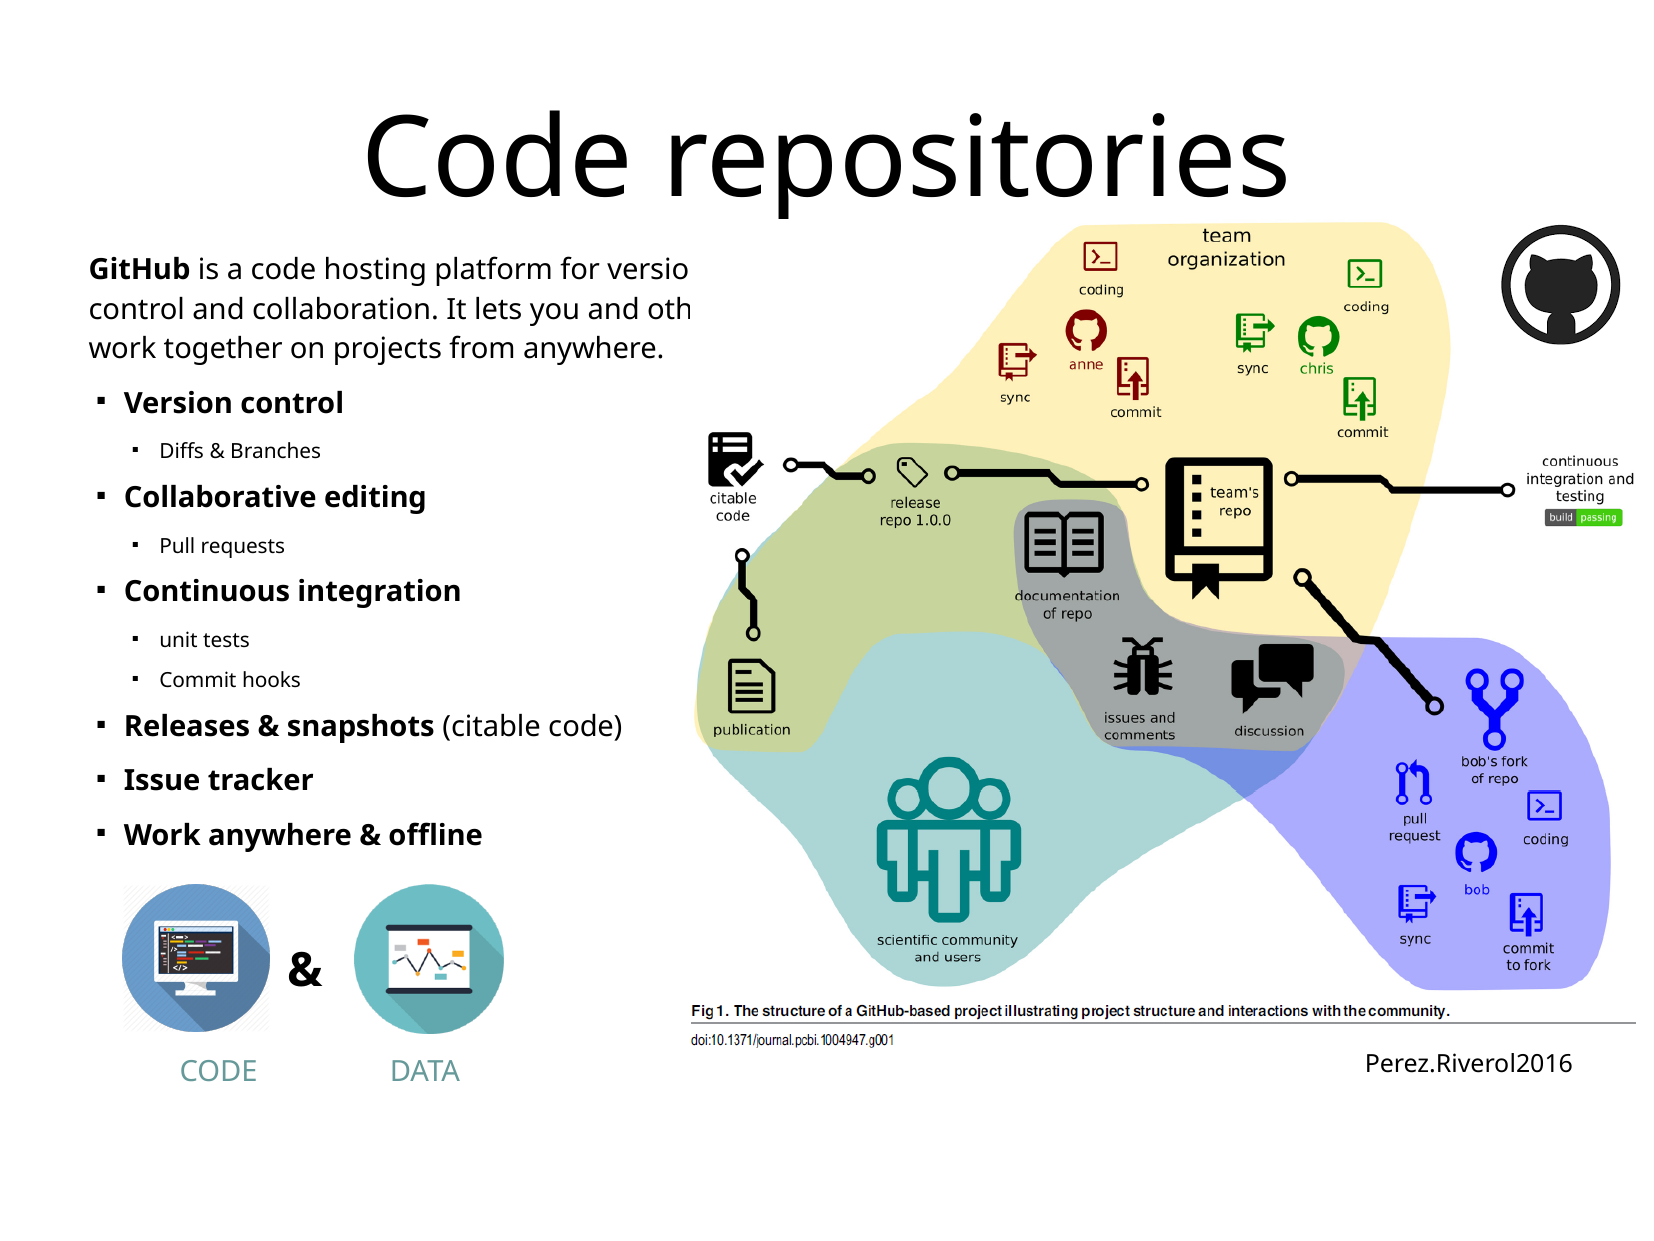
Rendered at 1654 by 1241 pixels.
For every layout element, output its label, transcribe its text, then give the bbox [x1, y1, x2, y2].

picture [354, 884, 504, 1034]
picture [690, 219, 1636, 1048]
text_box CODE [164, 1042, 301, 1126]
text_box Perez.Riverol2016 [1350, 1038, 1636, 1112]
picture [122, 884, 270, 1033]
title Code repositories [82, 49, 1571, 257]
text_box & [287, 936, 354, 1001]
text_box DATA [374, 1042, 496, 1126]
list GitHub is a code hosting platform for version control and collaboration. It lets you and others work together on projects from anywhere. Version control Diffs & Branches Collaborative editing Pull requests Continuous integration unit tests Commit hooks Releases & snapshots (citable code) Issue tracker Work anywhere & offline [88, 248, 690, 856]
